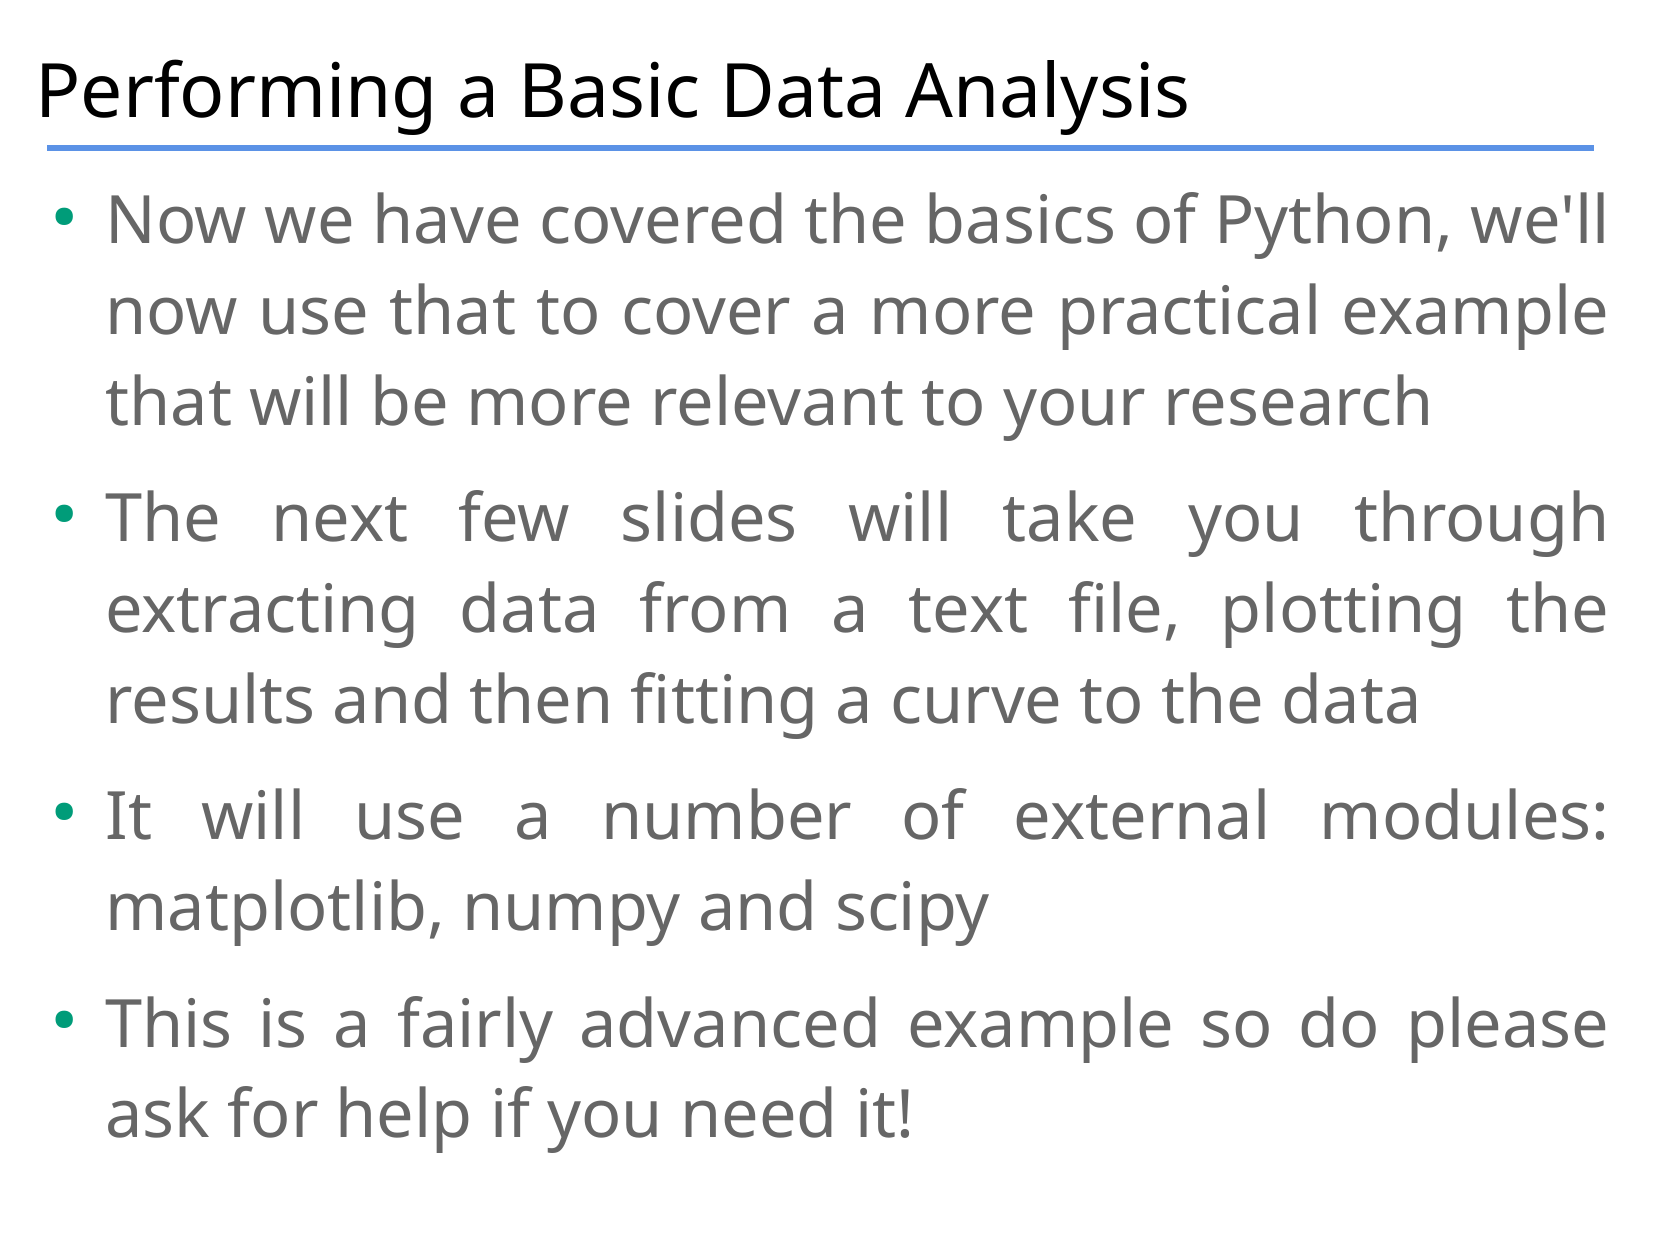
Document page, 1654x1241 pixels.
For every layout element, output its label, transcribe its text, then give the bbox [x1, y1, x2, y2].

title Performing a Basic Data Analysis [35, 29, 1217, 148]
list Now we have covered the basics of Python, we'll now use that to cover a more practical example that will be more relevant to your research The next few slides will take you through extracting data from a text file, plotting the results and then fitting a curve to the data It will use a number of external modules: matplotlib, numpy and scipy This is a fairly advanced example so do please ask for help if you need it! [34, 172, 1612, 1241]
